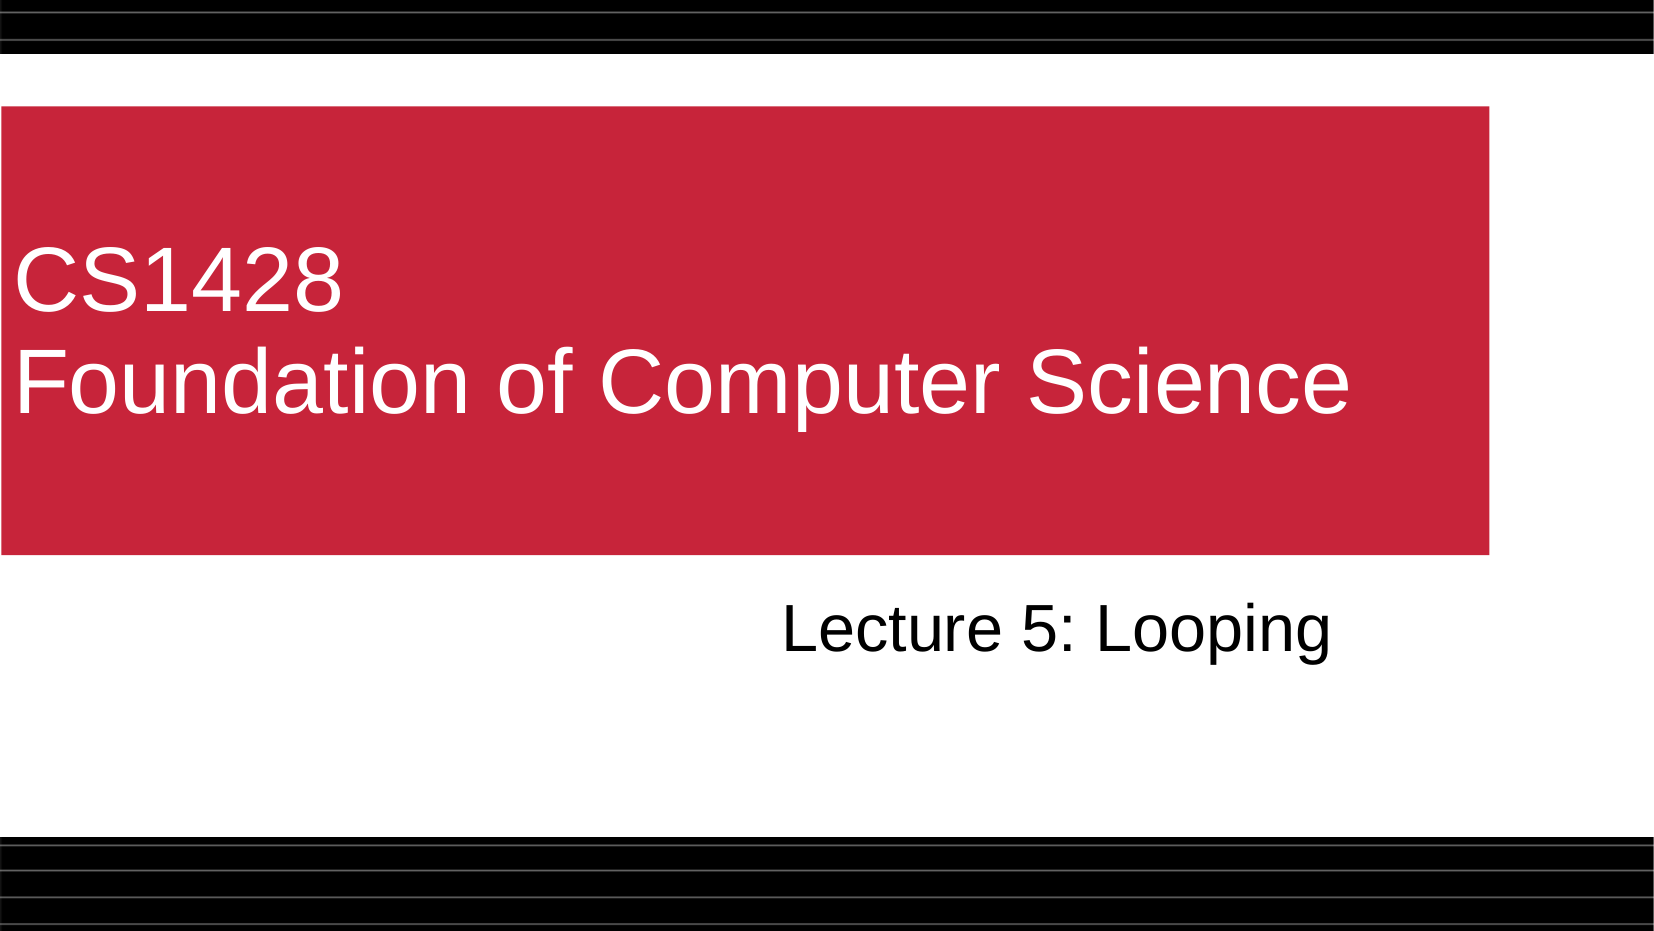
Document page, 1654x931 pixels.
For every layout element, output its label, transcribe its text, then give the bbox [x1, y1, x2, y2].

subtitle Lecture 5: Looping [625, 590, 1489, 804]
picture [0, 0, 1654, 54]
picture [0, 837, 1654, 931]
title CS1428 Foundation of Computer Science [1, 106, 1490, 556]
